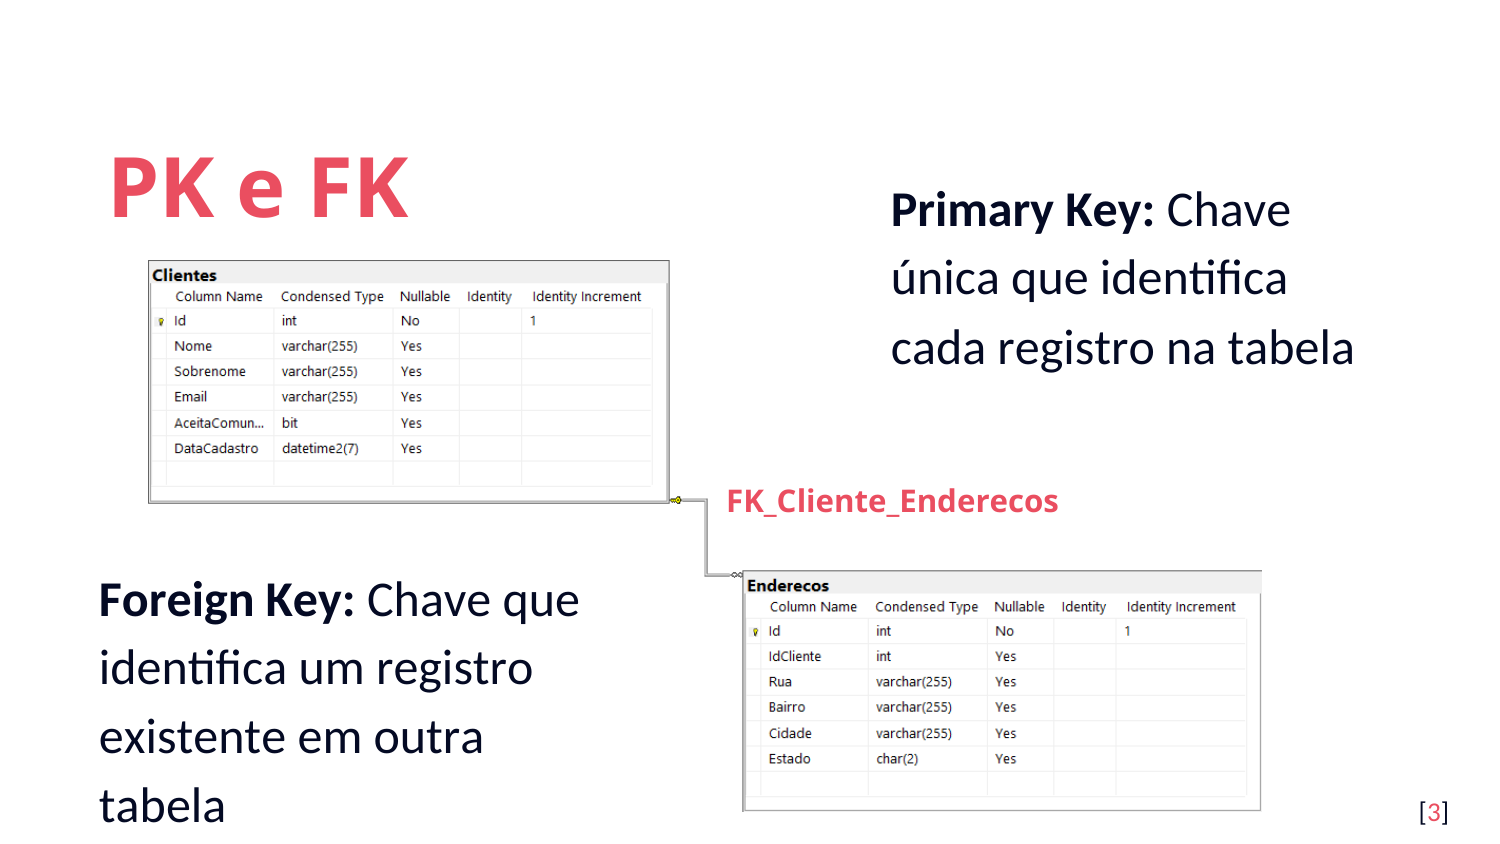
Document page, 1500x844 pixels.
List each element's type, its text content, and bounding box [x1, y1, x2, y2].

text_box Foreign Key: Chave que identifica um registro existente em outra tabela [83, 541, 612, 832]
picture [148, 260, 1262, 812]
slide_number [‹#›] [1403, 779, 1494, 844]
text_box PK e FK [92, 104, 1408, 243]
text_box Primary Key: Chave única que identifica cada registro na tabela [875, 125, 1404, 416]
text_box FK_Cliente_Enderecos [711, 434, 1500, 561]
